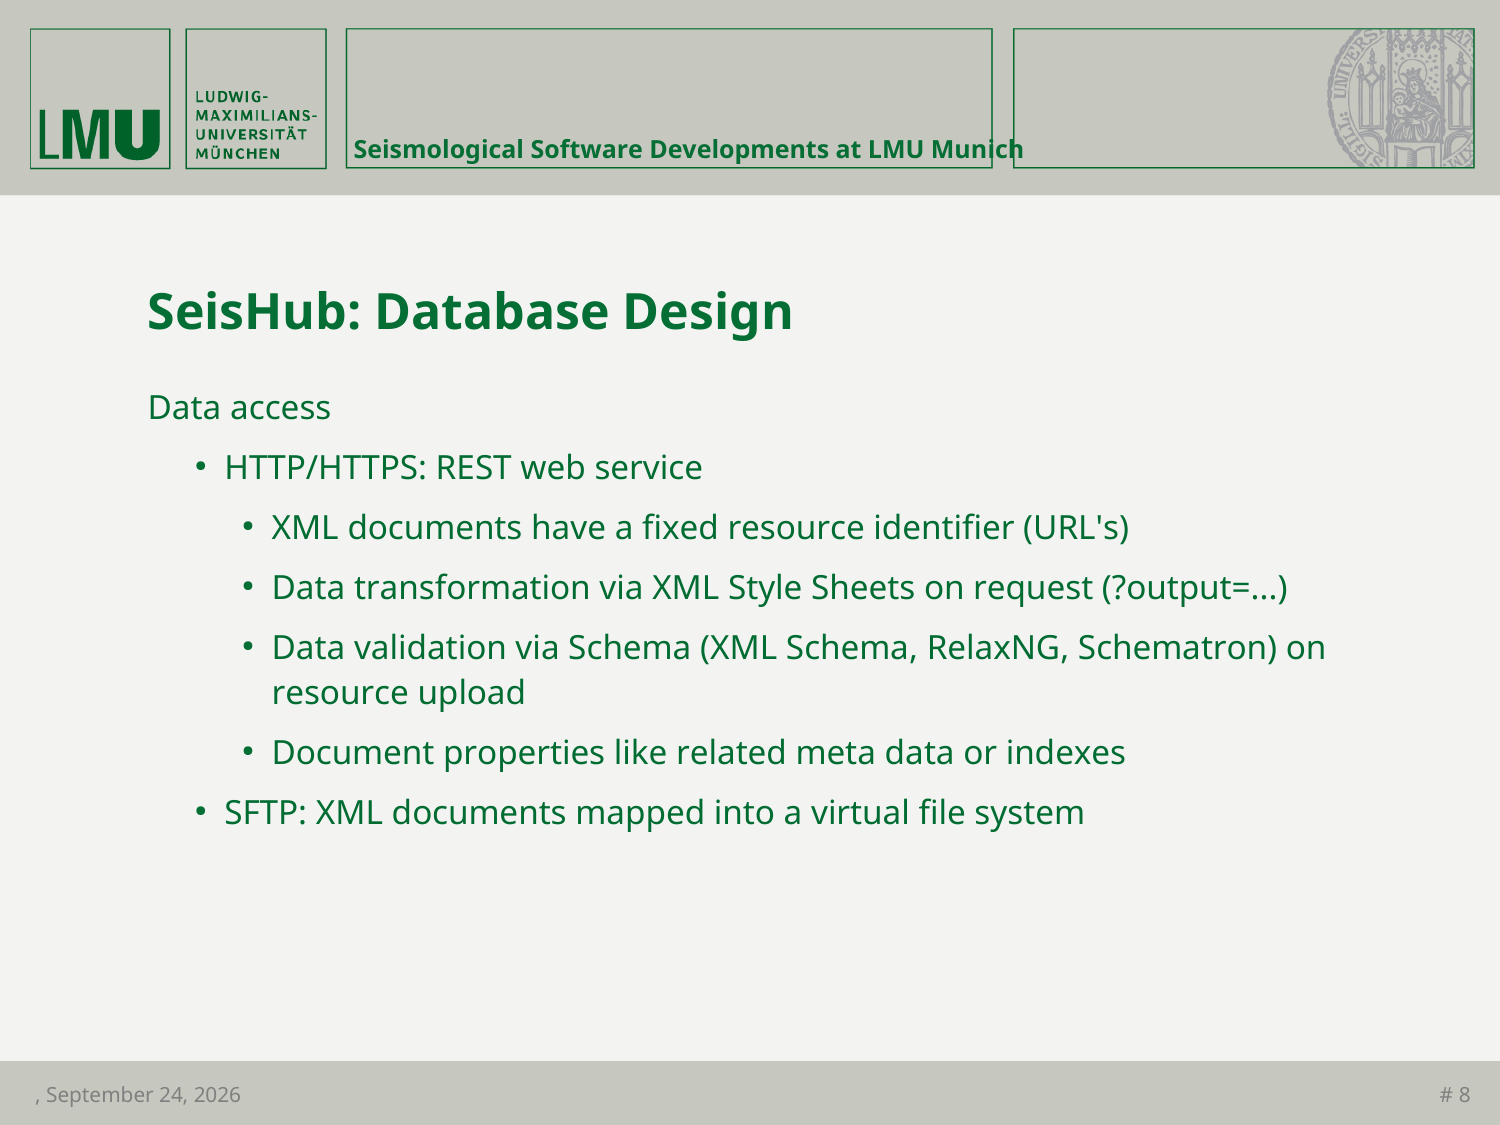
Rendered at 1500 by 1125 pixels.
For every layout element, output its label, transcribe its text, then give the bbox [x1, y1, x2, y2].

list Data access HTTP/HTTPS: REST web service XML documents have a fixed resource identifier (URL's) Data transformation via XML Style Sheets on request (?output=...) Data validation via Schema (XML Schema, RelaxNG, Schematron) on resource upload Document properties like related meta data or indexes SFTP: XML documents mapped into a virtual file system [147, 383, 1359, 990]
picture [0, 0, 1500, 1125]
title SeisHub: Database Design [147, 265, 1359, 355]
